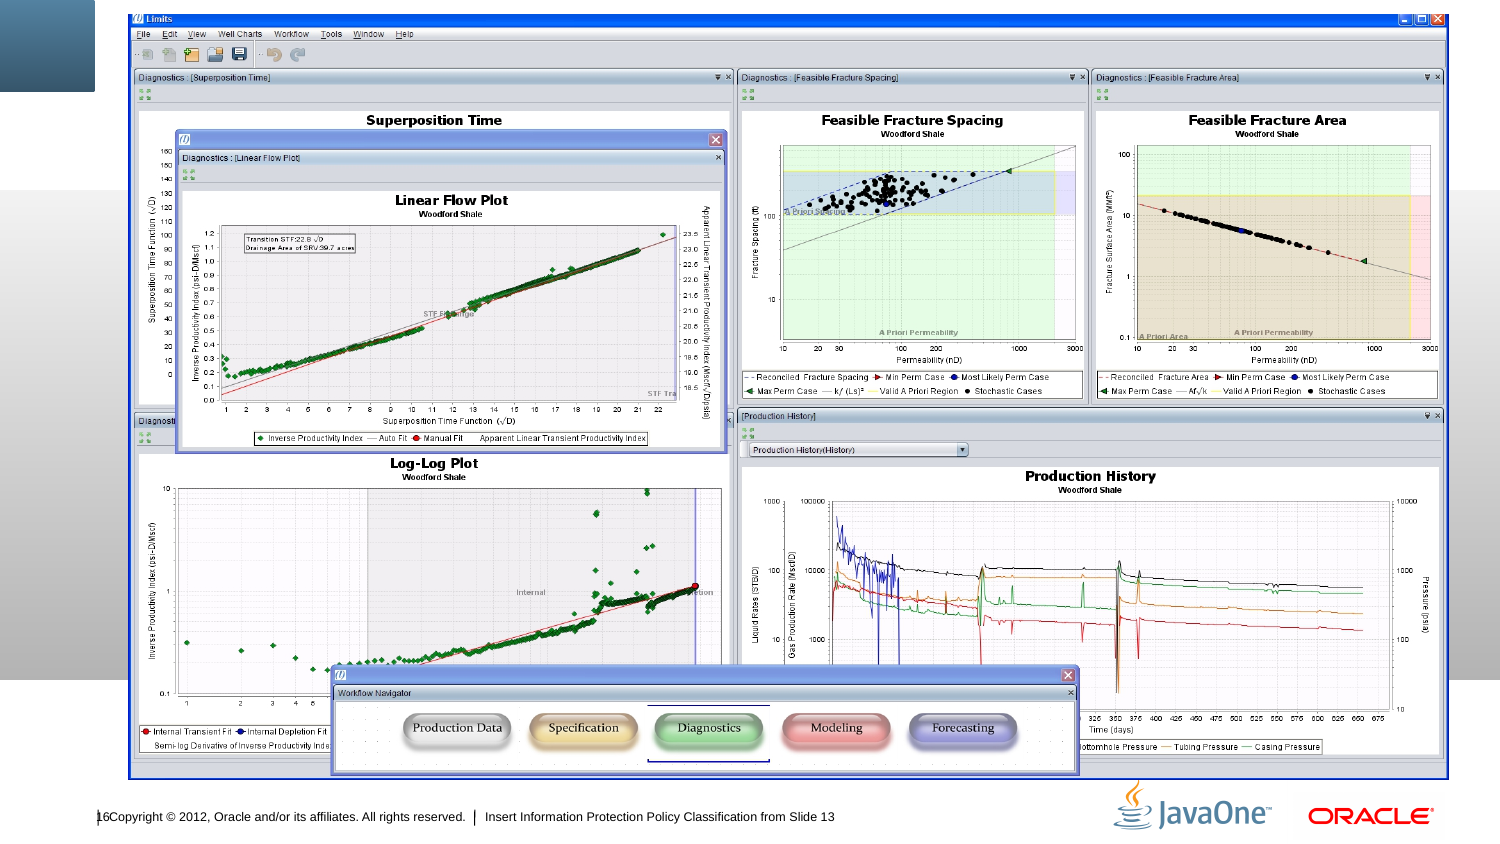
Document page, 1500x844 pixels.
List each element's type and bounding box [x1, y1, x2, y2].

picture [1293, 792, 1445, 840]
picture [128, 14, 1449, 844]
